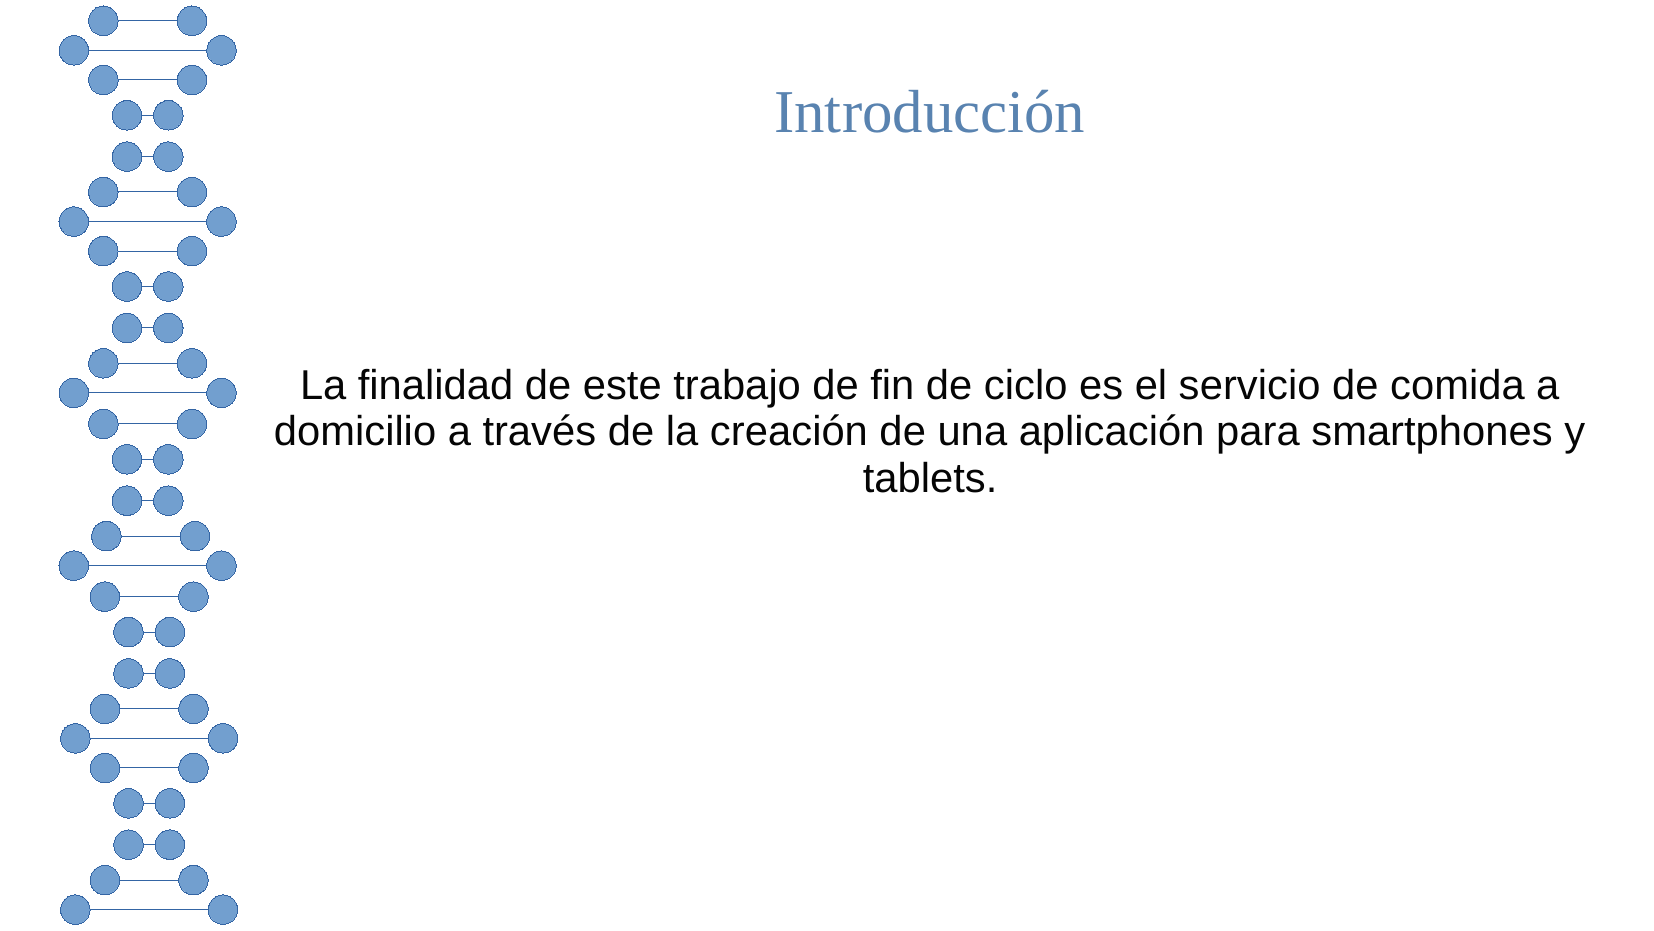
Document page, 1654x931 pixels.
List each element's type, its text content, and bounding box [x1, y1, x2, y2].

list La finalidad de este trabajo de fin de ciclo es el servicio de comida a domicilio a través de la creación de una aplicación para smartphones y tablets. [265, 224, 1595, 764]
title Introducción [265, 35, 1595, 189]
